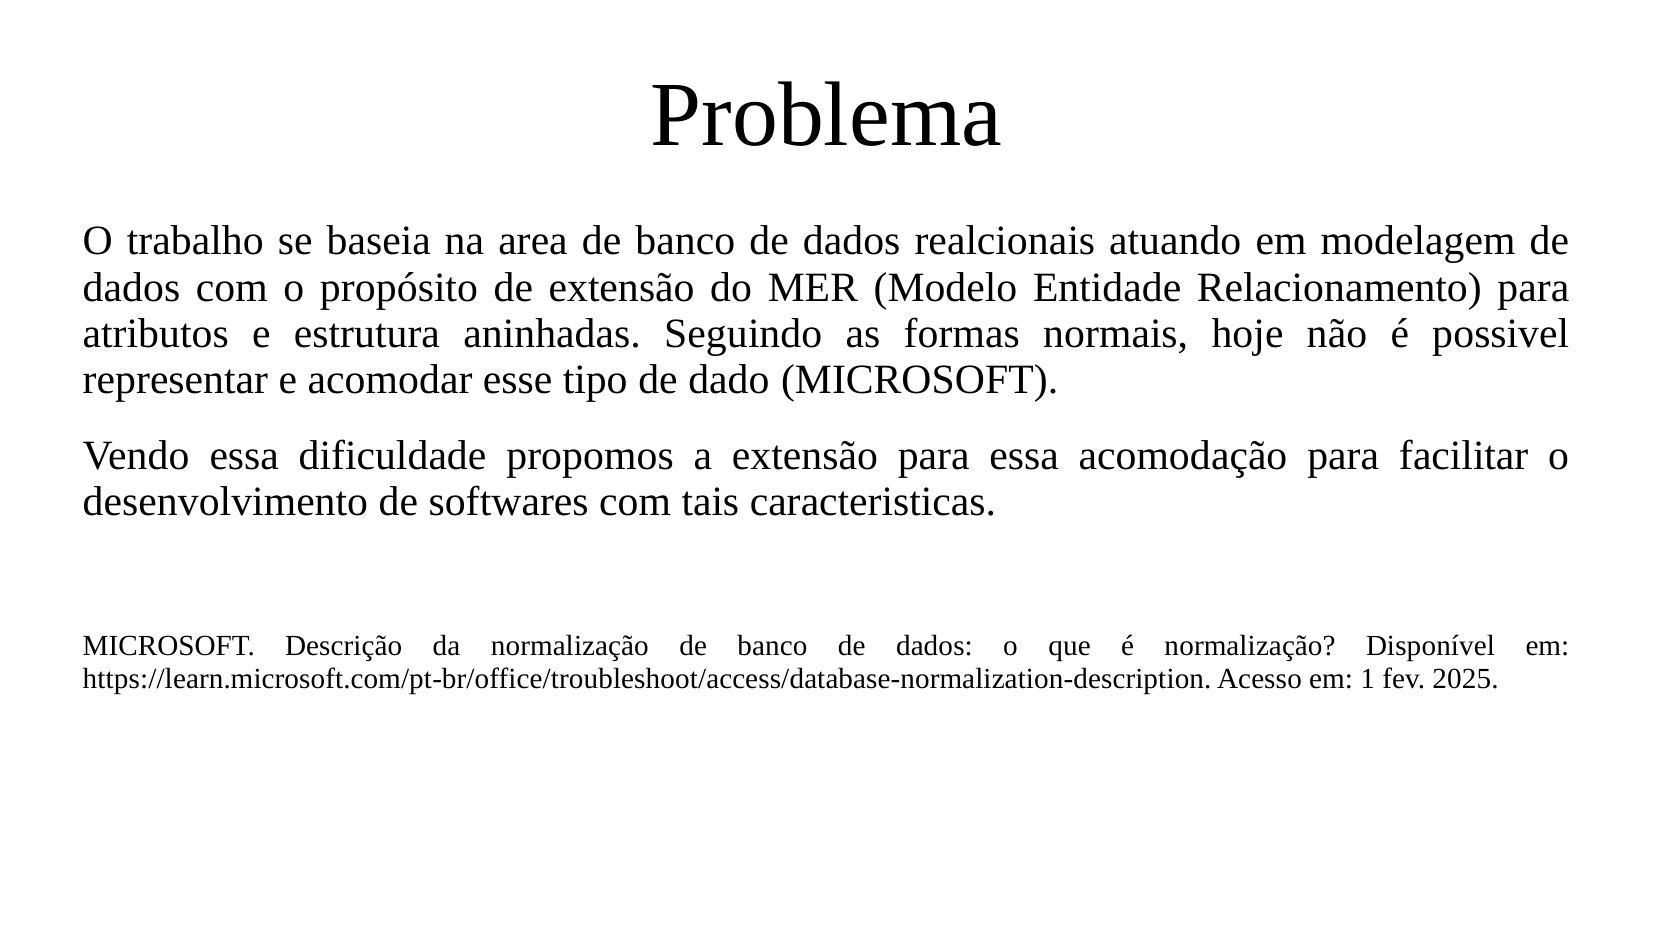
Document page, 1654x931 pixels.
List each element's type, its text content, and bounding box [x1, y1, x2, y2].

list O trabalho se baseia na area de banco de dados realcionais atuando em modelagem de dados com o propósito de extensão do MER (Modelo Entidade Relacionamento) para atributos e estrutura aninhadas. Seguindo as formas normais, hoje não é possivel representar e acomodar esse tipo de dado (MICROSOFT). Vendo essa dificuldade propomos a extensão para essa acomodação para facilitar o desenvolvimento de softwares com tais caracteristicas. MICROSOFT. Descrição da normalização de banco de dados: o que é normalização? Disponível em: https://learn.microsoft.com/pt-br/office/troubleshoot/access/database-normalization-description. Acesso em: 1 fev. 2025. [82, 217, 1571, 758]
title Problema [82, 37, 1571, 193]
